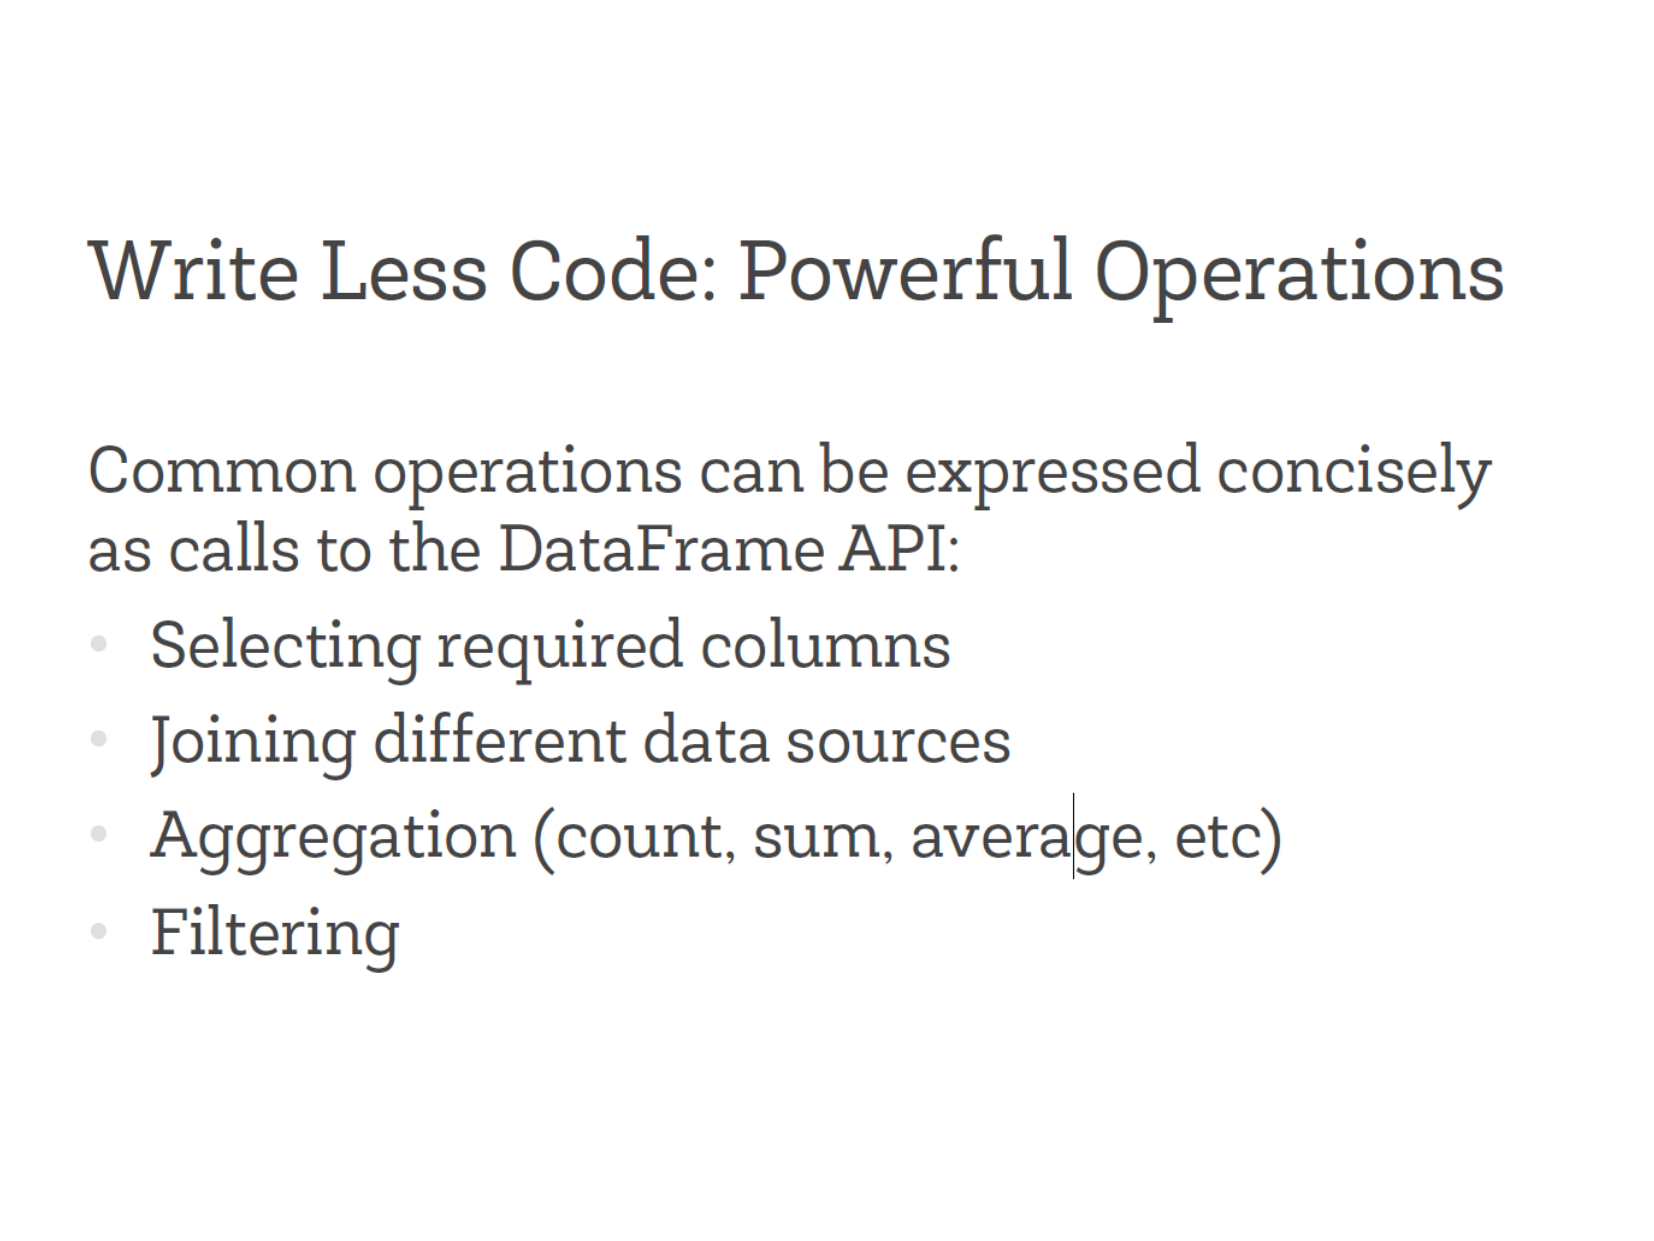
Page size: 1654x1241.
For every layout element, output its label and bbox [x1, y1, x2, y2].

picture [32, 163, 1569, 1088]
